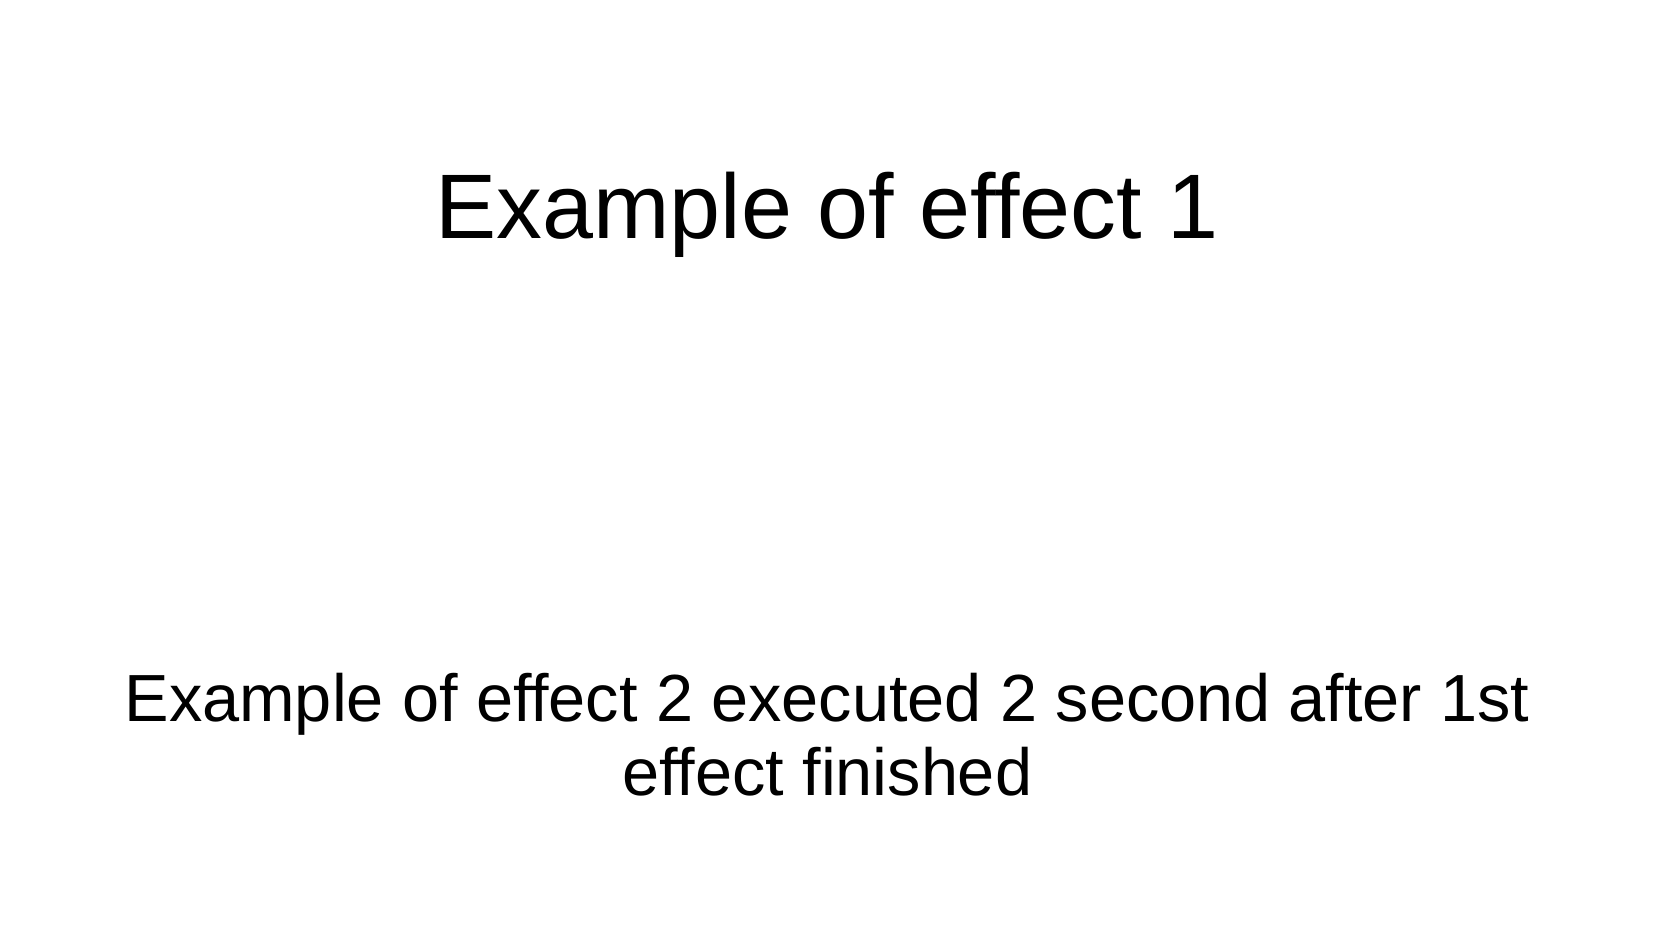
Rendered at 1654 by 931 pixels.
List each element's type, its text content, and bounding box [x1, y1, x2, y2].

subtitle Example of effect 2 executed 2 second after 1st effect finished [121, 344, 1534, 931]
title Example of effect 1 [121, 102, 1534, 311]
